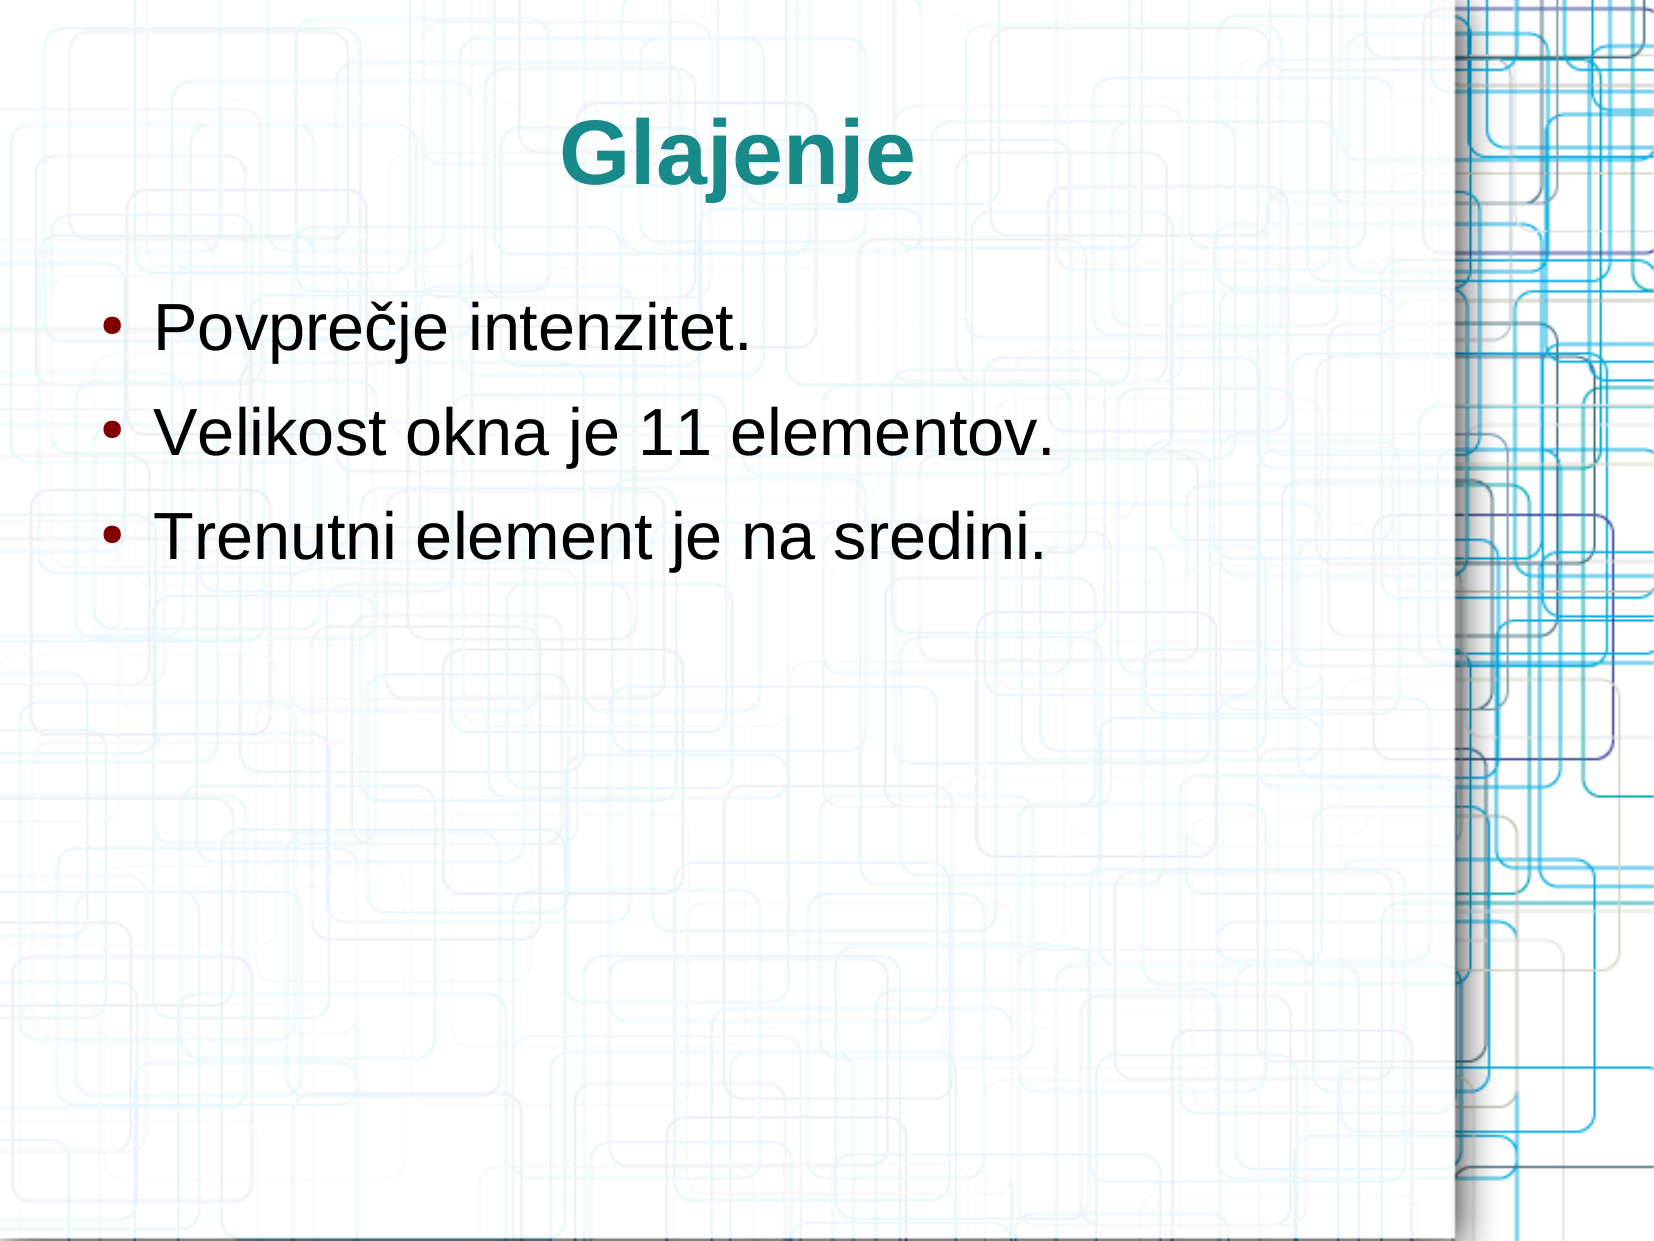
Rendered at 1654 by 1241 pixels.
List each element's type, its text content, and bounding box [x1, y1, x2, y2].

title Glajenje [59, 49, 1418, 257]
list Povprečje intenzitet. Velikost okna je 11 elementov. Trenutni element je na sredini. [82, 290, 1418, 995]
picture [0, 0, 1654, 1241]
